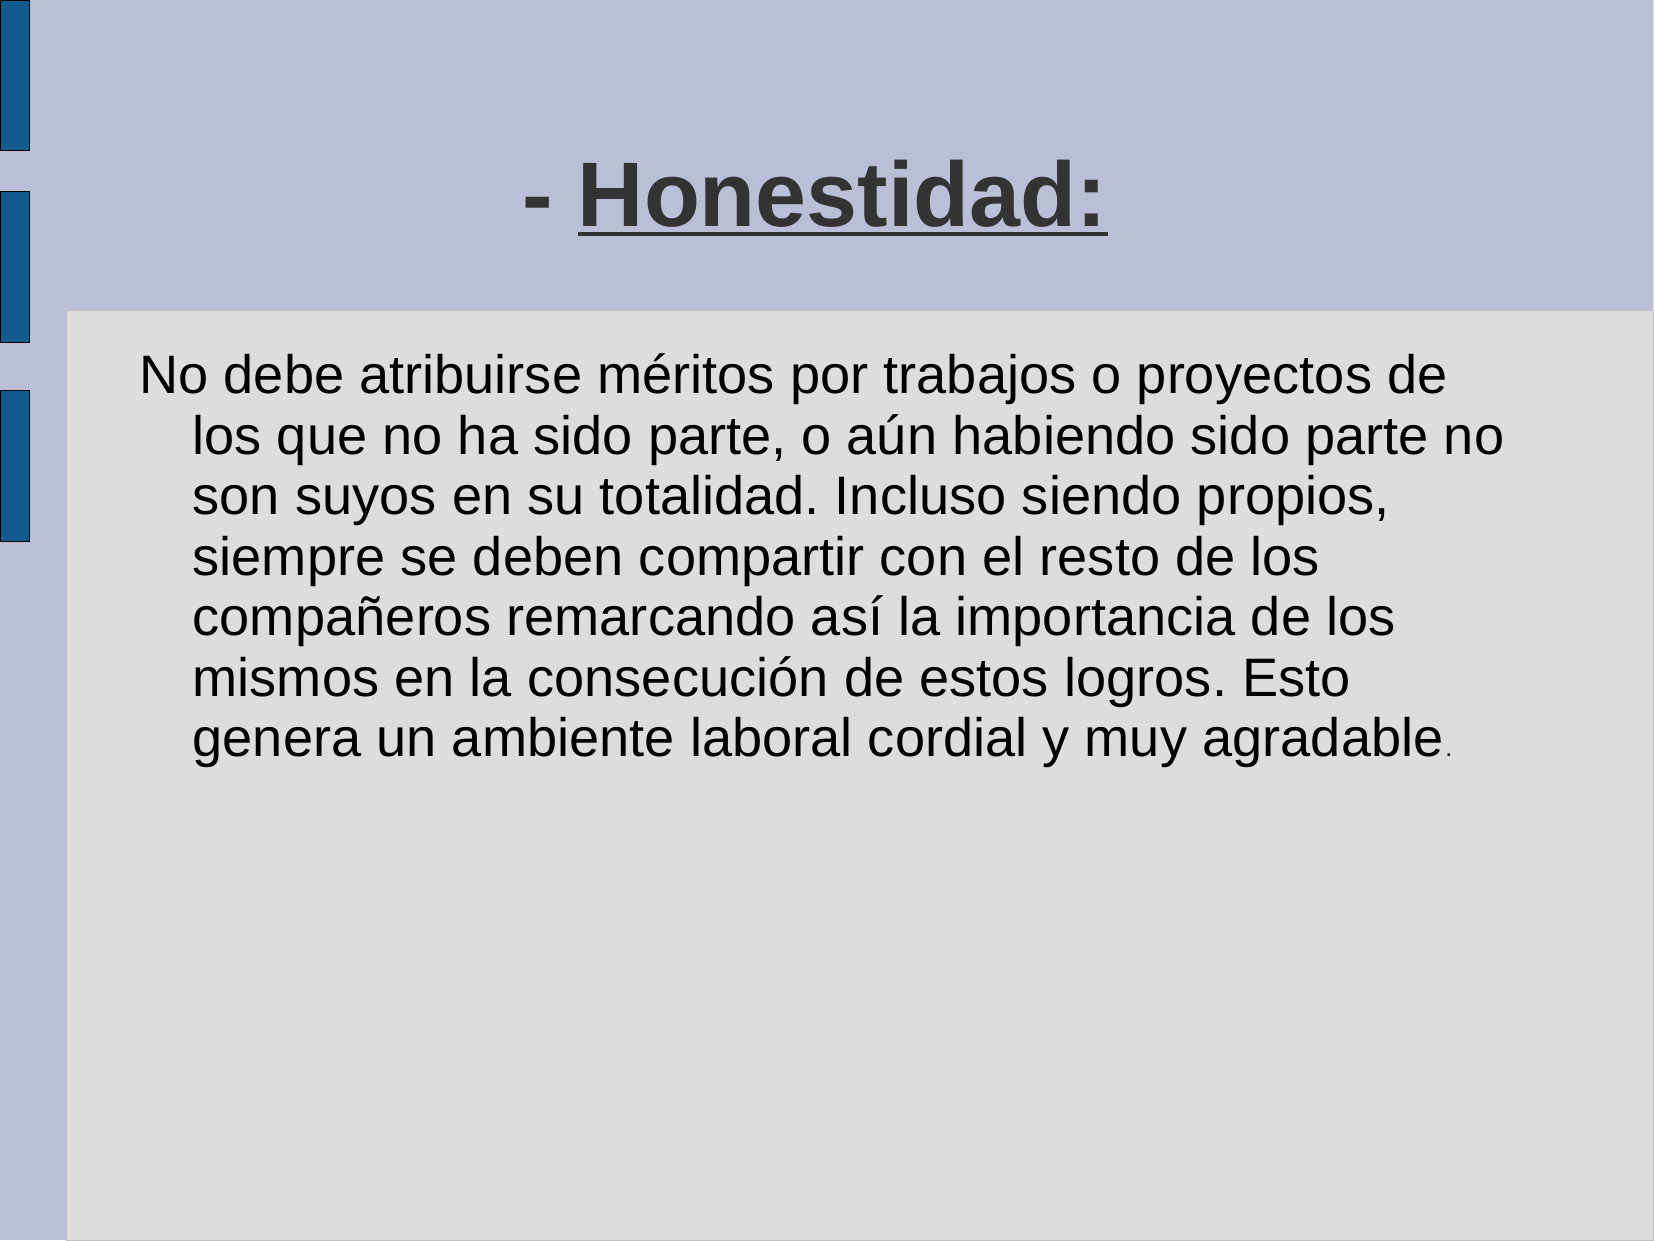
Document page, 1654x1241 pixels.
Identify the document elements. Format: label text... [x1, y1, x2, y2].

title - Honestidad: [121, 91, 1534, 299]
list No debe atribuirse méritos por trabajos o proyectos de los que no ha sido parte, o aún habiendo sido parte no son suyos en su totalidad. Incluso siendo propios, siempre se deben compartir con el resto de los compañeros remarcando así la importancia de los mismos en la consecución de estos logros. Esto genera un ambiente laboral cordial y muy agradable. [121, 344, 1534, 1127]
